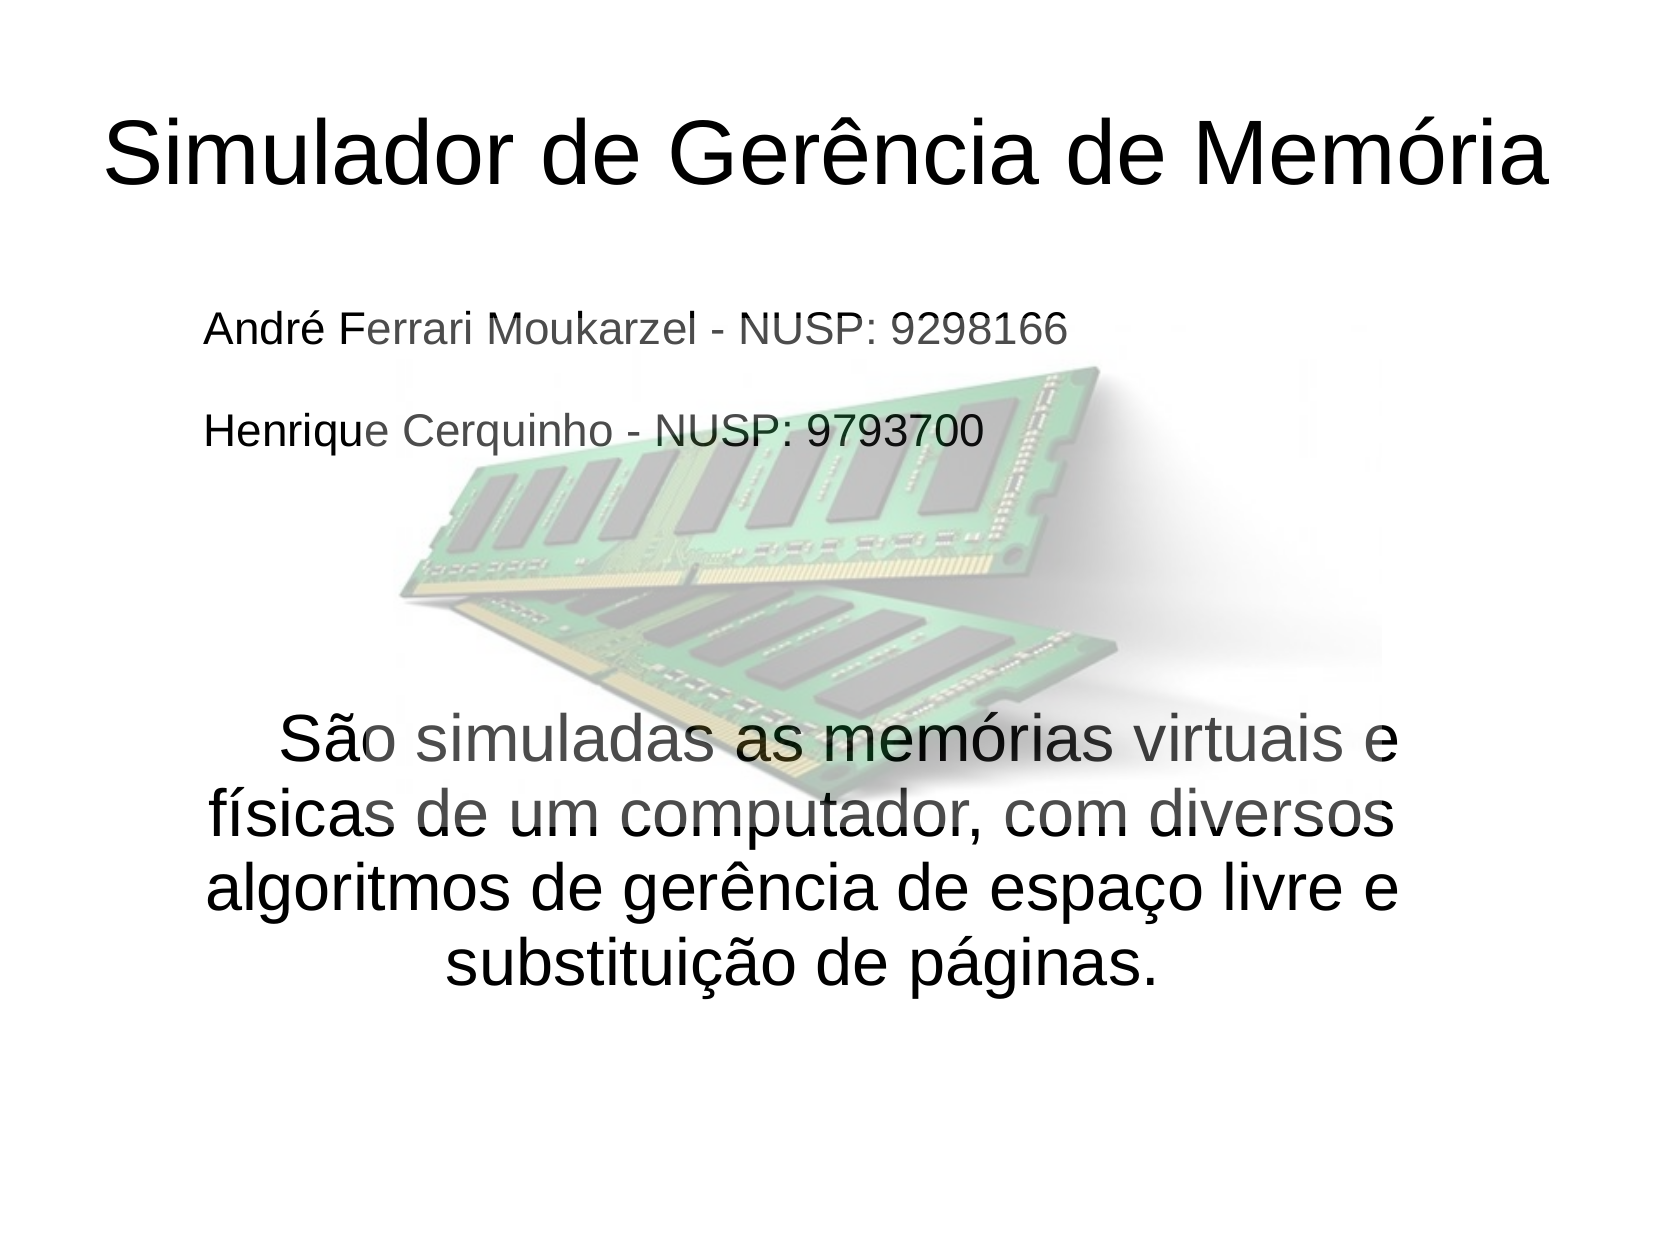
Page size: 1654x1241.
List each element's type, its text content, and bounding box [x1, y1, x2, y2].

text_box André Ferrari Moukarzel - NUSP: 9298166 Henrique Cerquinho - NUSP: 9793700 [188, 295, 1501, 464]
title Simulador de Gerência de Memória [82, 49, 1571, 257]
picture [366, 318, 1382, 827]
subtitle São simuladas as memórias virtuais e físicas de um computador, com diversos algoritmos de gerência de espaço livre e substituição de páginas. [141, 566, 1465, 1134]
